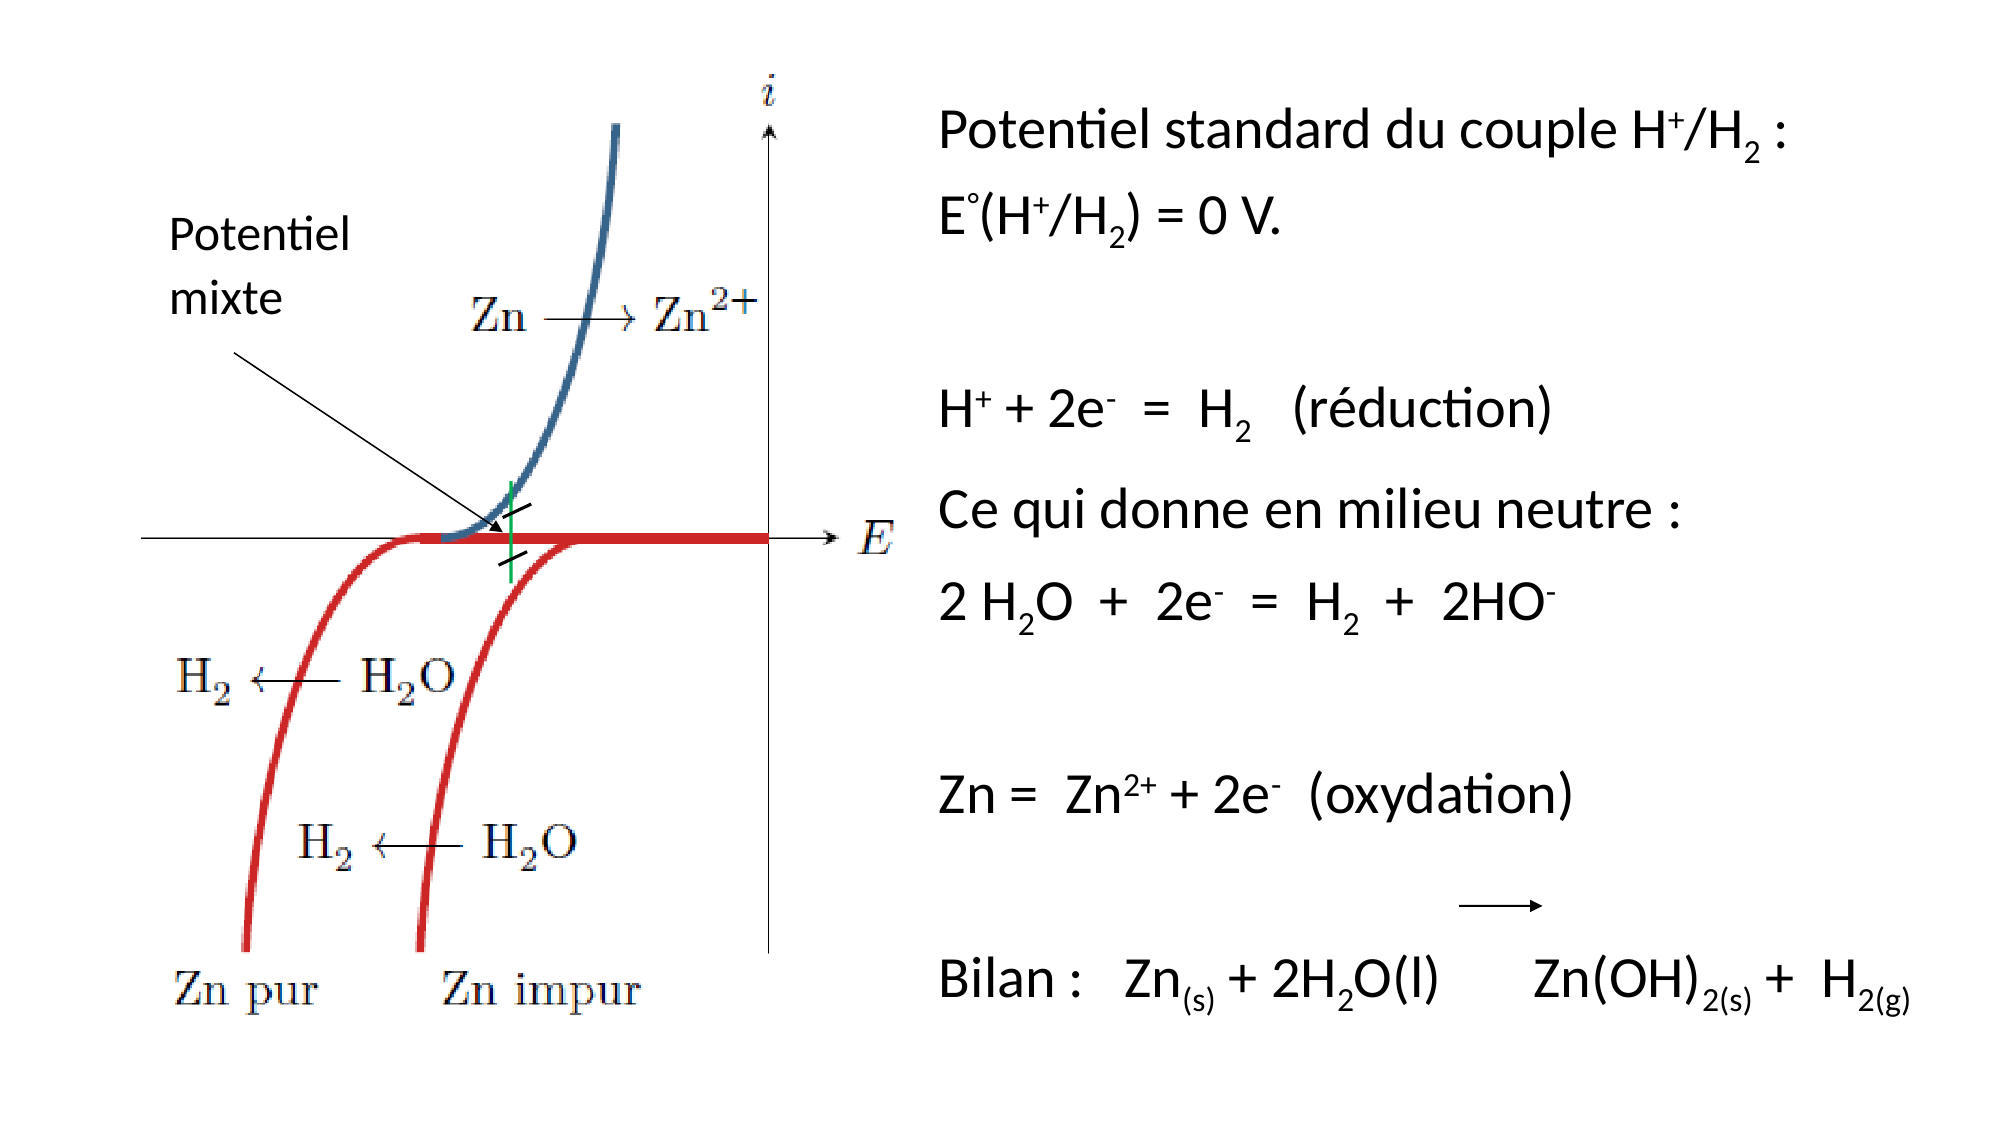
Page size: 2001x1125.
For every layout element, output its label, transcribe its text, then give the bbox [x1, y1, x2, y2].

text_box Potentiel standard du couple H+/H2 : E°(H+/H2) = 0 V. H+ + 2e- = H2 (réduction) Ce qui donne en milieu neutre : 2 H2O + 2e- = H2 + 2HO- Zn = Zn2+ + 2e- (oxydation) Bilan : Zn(s) + 2H2O(l) Zn(OH)2(s) + H2(g) [923, 77, 1964, 955]
picture [97, 63, 894, 1034]
text_box Potentiel mixte [153, 188, 408, 338]
